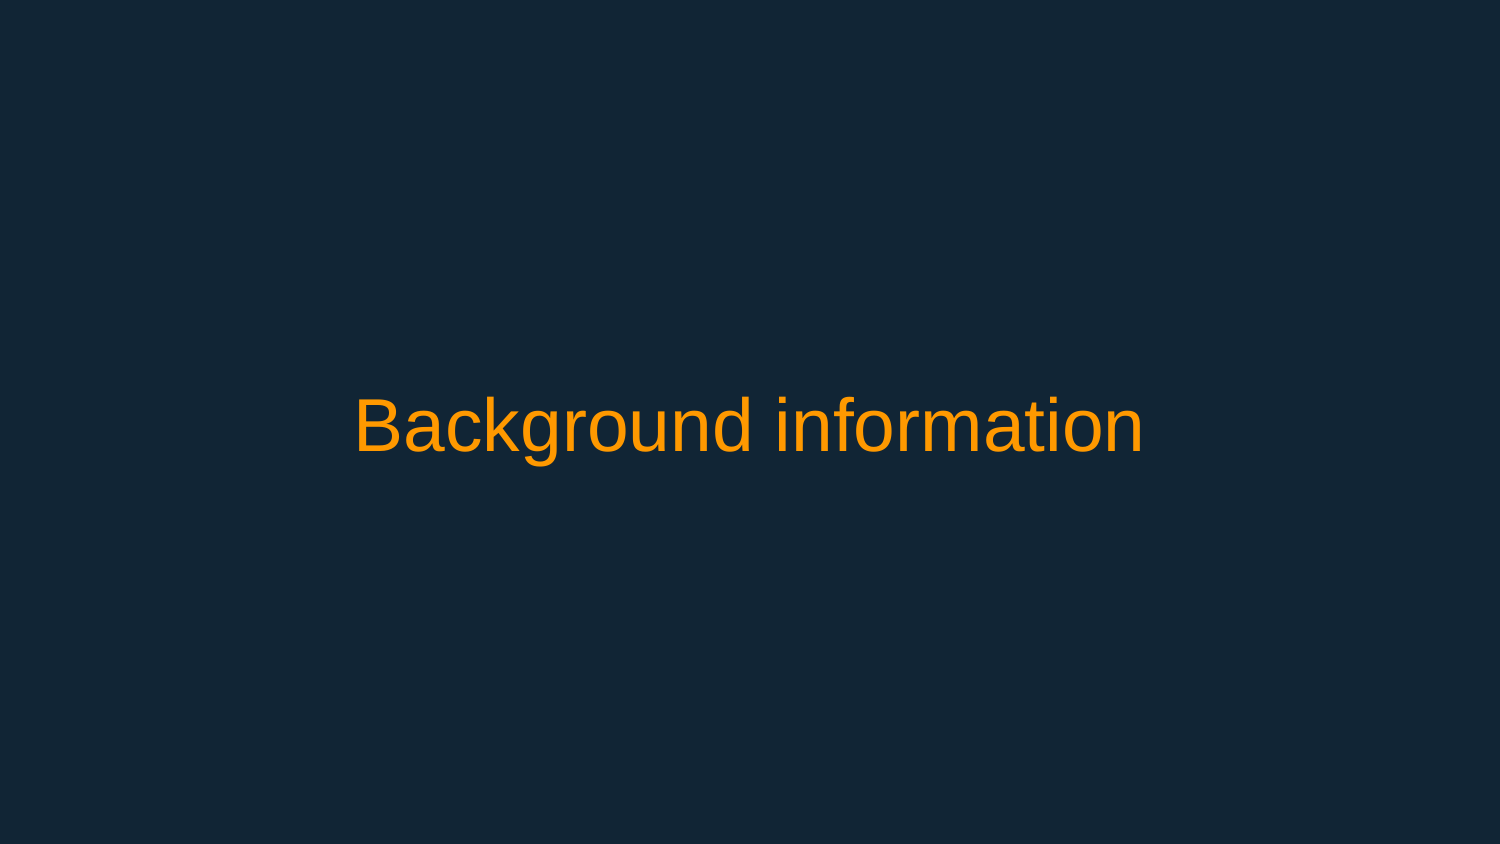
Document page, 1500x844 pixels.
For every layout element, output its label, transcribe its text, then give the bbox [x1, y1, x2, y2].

title Background information [51, 352, 1449, 491]
